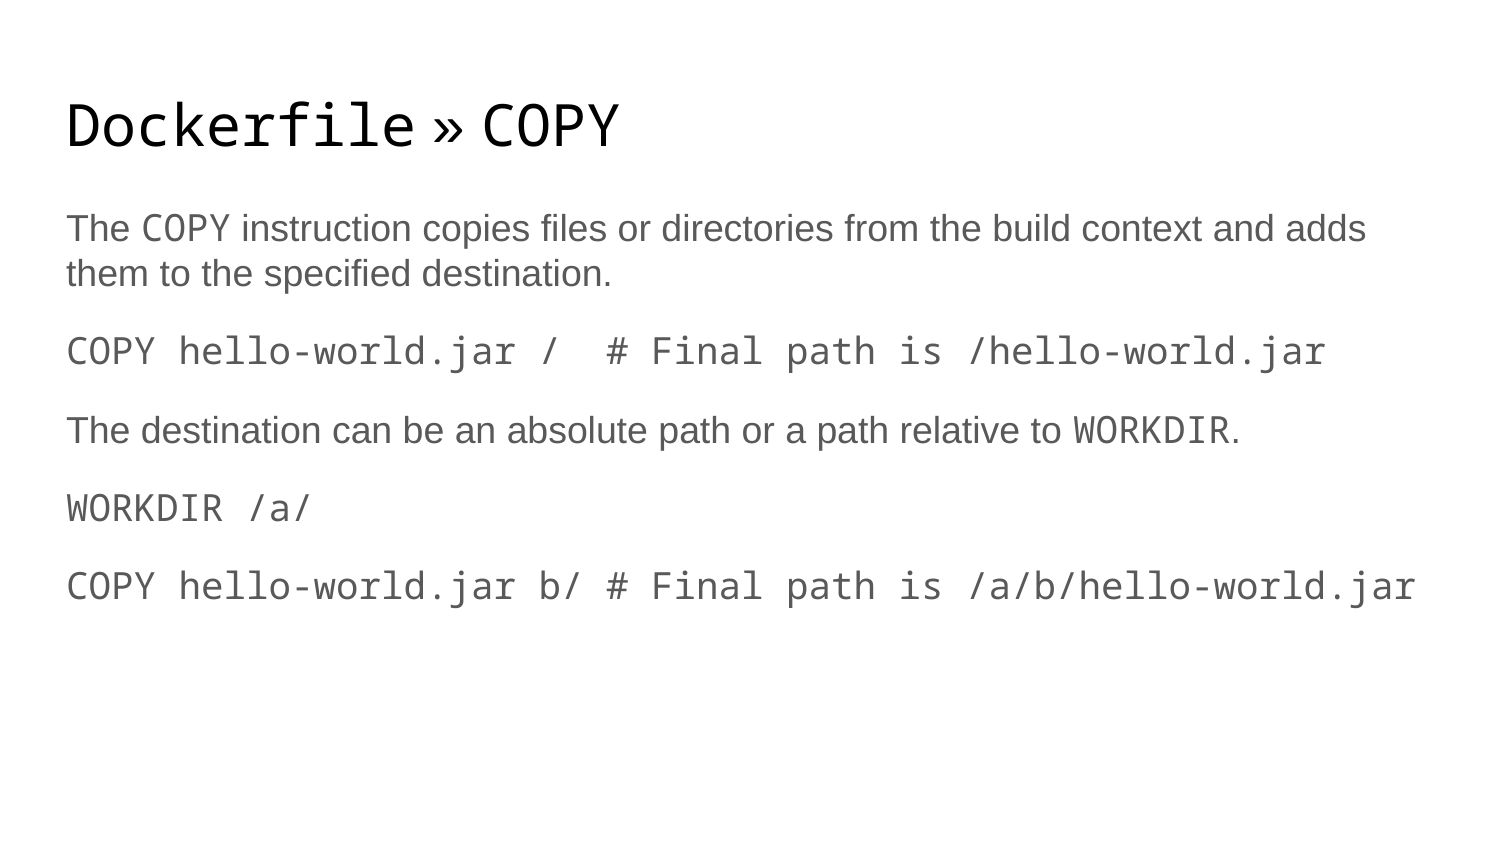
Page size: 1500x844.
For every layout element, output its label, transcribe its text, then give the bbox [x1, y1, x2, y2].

list The COPY instruction copies files or directories from the build context and adds them to the specified destination. COPY hello-world.jar / # Final path is /hello-world.jar The destination can be an absolute path or a path relative to WORKDIR. WORKDIR /a/ COPY hello-world.jar b/ # Final path is /a/b/hello-world.jar [51, 189, 1449, 750]
title Dockerfile » COPY [51, 72, 1449, 167]
